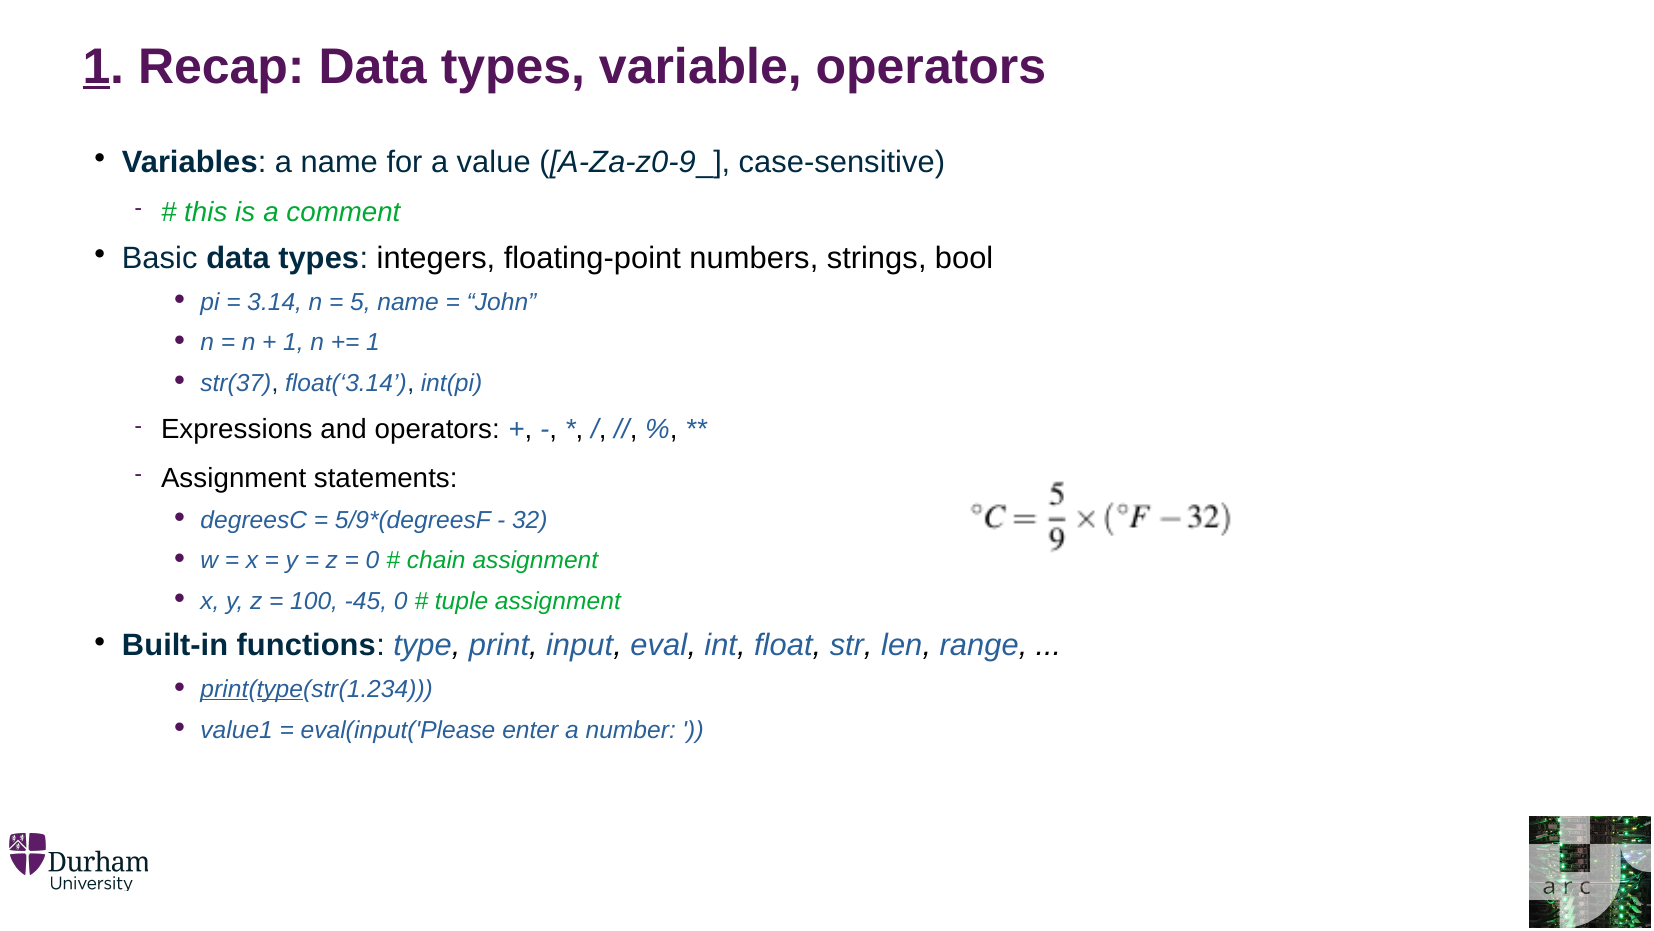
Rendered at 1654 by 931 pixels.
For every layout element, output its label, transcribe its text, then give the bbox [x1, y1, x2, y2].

picture [9, 833, 148, 891]
list Variables: a name for a value ([A-Za-z0-9_], case-sensitive) # this is a comment Basic data types: integers, floating-point numbers, strings, bool pi = 3.14, n = 5, name = “John” n = n + 1, n += 1 str(37), float(‘3.14’), int(pi) Expressions and operators: +, -, *, /, //, %, ** Assignment statements: degreesC = 5/9*(degreesF - 32) w = x = y = z = 0 # chain assignment x, y, z = 100, -45, 0 # tuple assignment Built-in functions: type, print, input, eval, int, float, str, len, range, ... print(type(str(1.234))) value1 = eval(input('Please enter a number: ')) [82, 141, 1571, 745]
picture [1529, 816, 1651, 928]
picture [957, 468, 1249, 567]
title 1. Recap: Data types, variable, operators [82, 36, 1571, 93]
